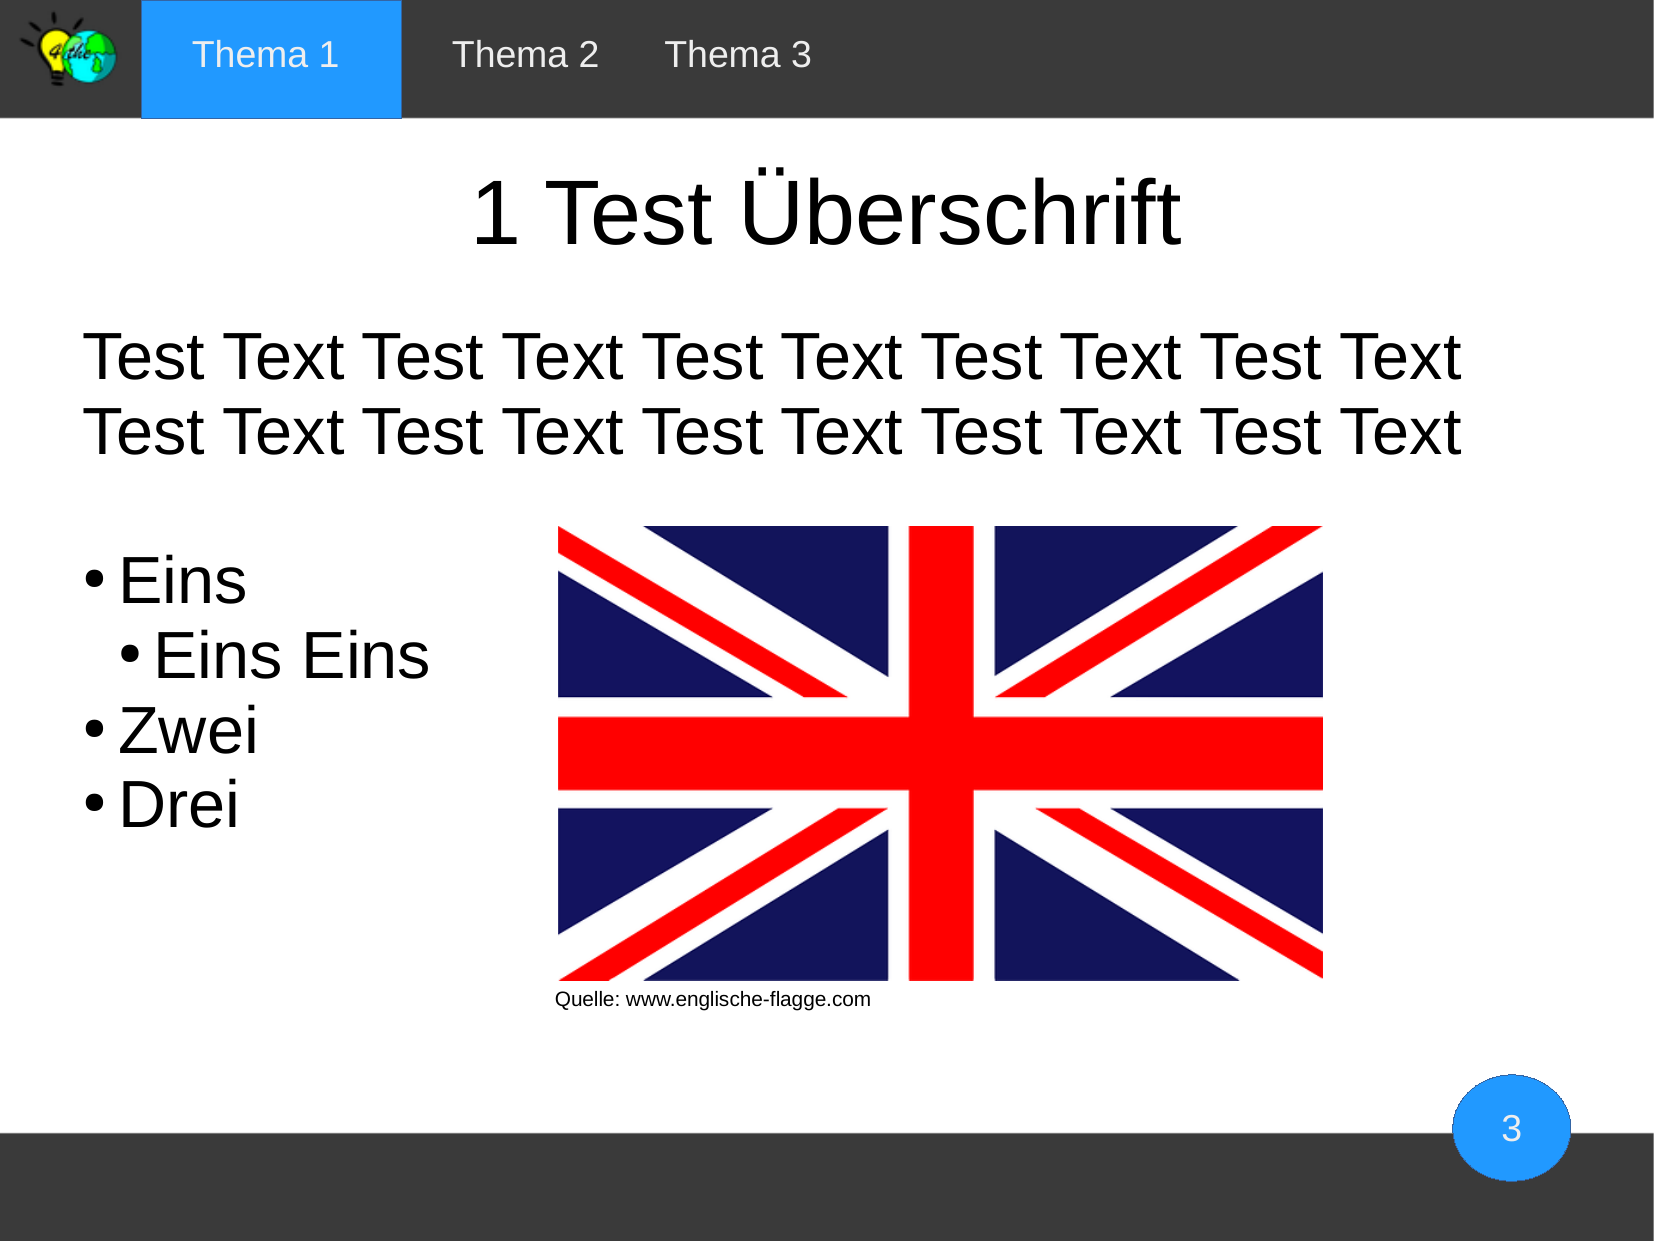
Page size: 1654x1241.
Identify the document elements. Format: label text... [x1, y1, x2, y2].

text_box Quelle: www.englische-flagge.com [540, 980, 887, 1019]
text_box Thema 2 [437, 25, 615, 83]
text_box Thema 1 [177, 25, 355, 83]
subtitle Test Text Test Text Test Text Test Text Test Text Test Text Test Text Test Text Test Text Test Text Eins Eins Eins Zwei Drei [82, 318, 1571, 1099]
text_box Thema 3 [649, 25, 828, 83]
picture [0, 0, 1654, 1241]
text_box [141, 0, 402, 119]
title 1 Test Überschrift [82, 129, 1571, 296]
